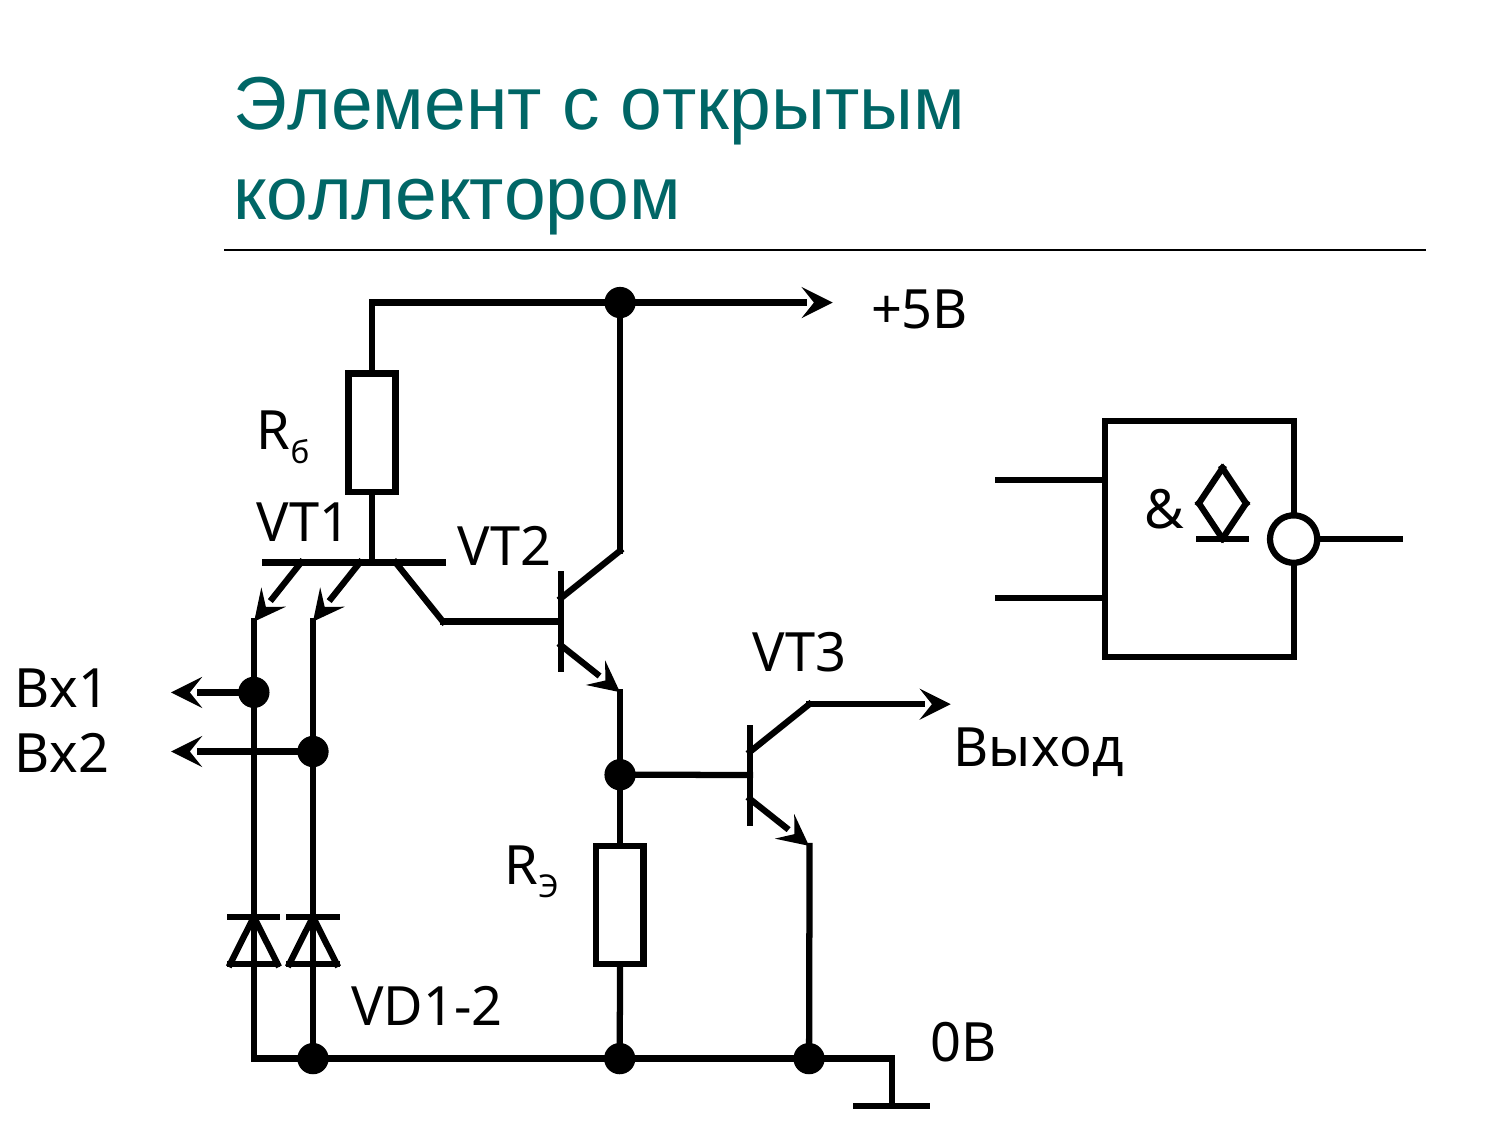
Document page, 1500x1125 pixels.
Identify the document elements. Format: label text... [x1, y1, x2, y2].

text_box [1270, 515, 1318, 563]
text_box VT3 [738, 609, 892, 691]
text_box [596, 846, 644, 965]
text_box VT1 [242, 479, 396, 561]
text_box Выход [939, 704, 1158, 785]
text_box 0В [915, 999, 1070, 1080]
text_box RЭ [490, 822, 597, 912]
title Элемент с открытым коллектором [218, 7, 1419, 243]
text_box & [1104, 420, 1294, 658]
text_box VT2 [442, 503, 597, 584]
text_box +5В [856, 267, 1010, 348]
text_box Rб [242, 387, 349, 478]
text_box Вх1 Вх2 [0, 645, 154, 856]
text_box VD1-2 [336, 964, 609, 1045]
text_box [348, 373, 396, 479]
